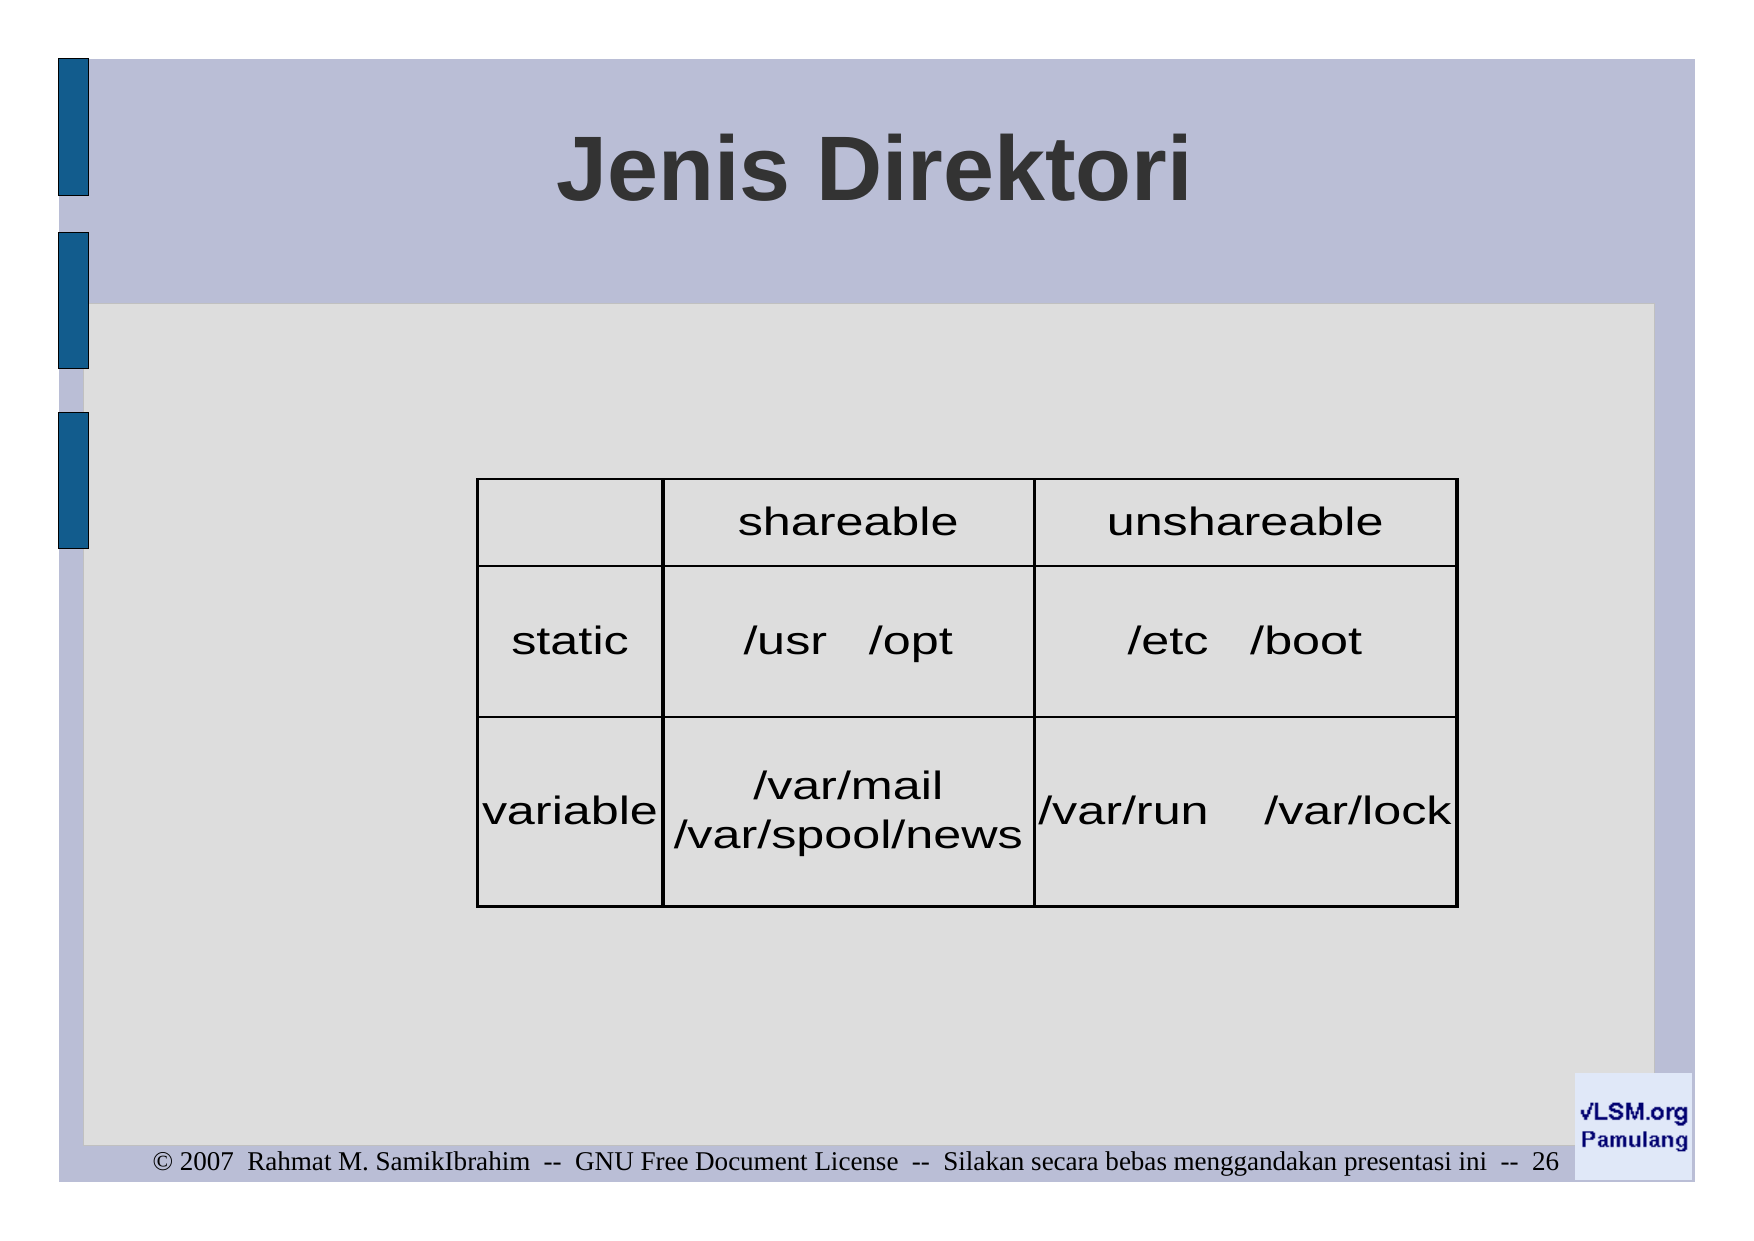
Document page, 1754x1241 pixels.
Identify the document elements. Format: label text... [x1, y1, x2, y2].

chart [475, 476, 1459, 908]
title Jenis Direktori [95, 74, 1655, 263]
picture [1575, 1073, 1692, 1180]
